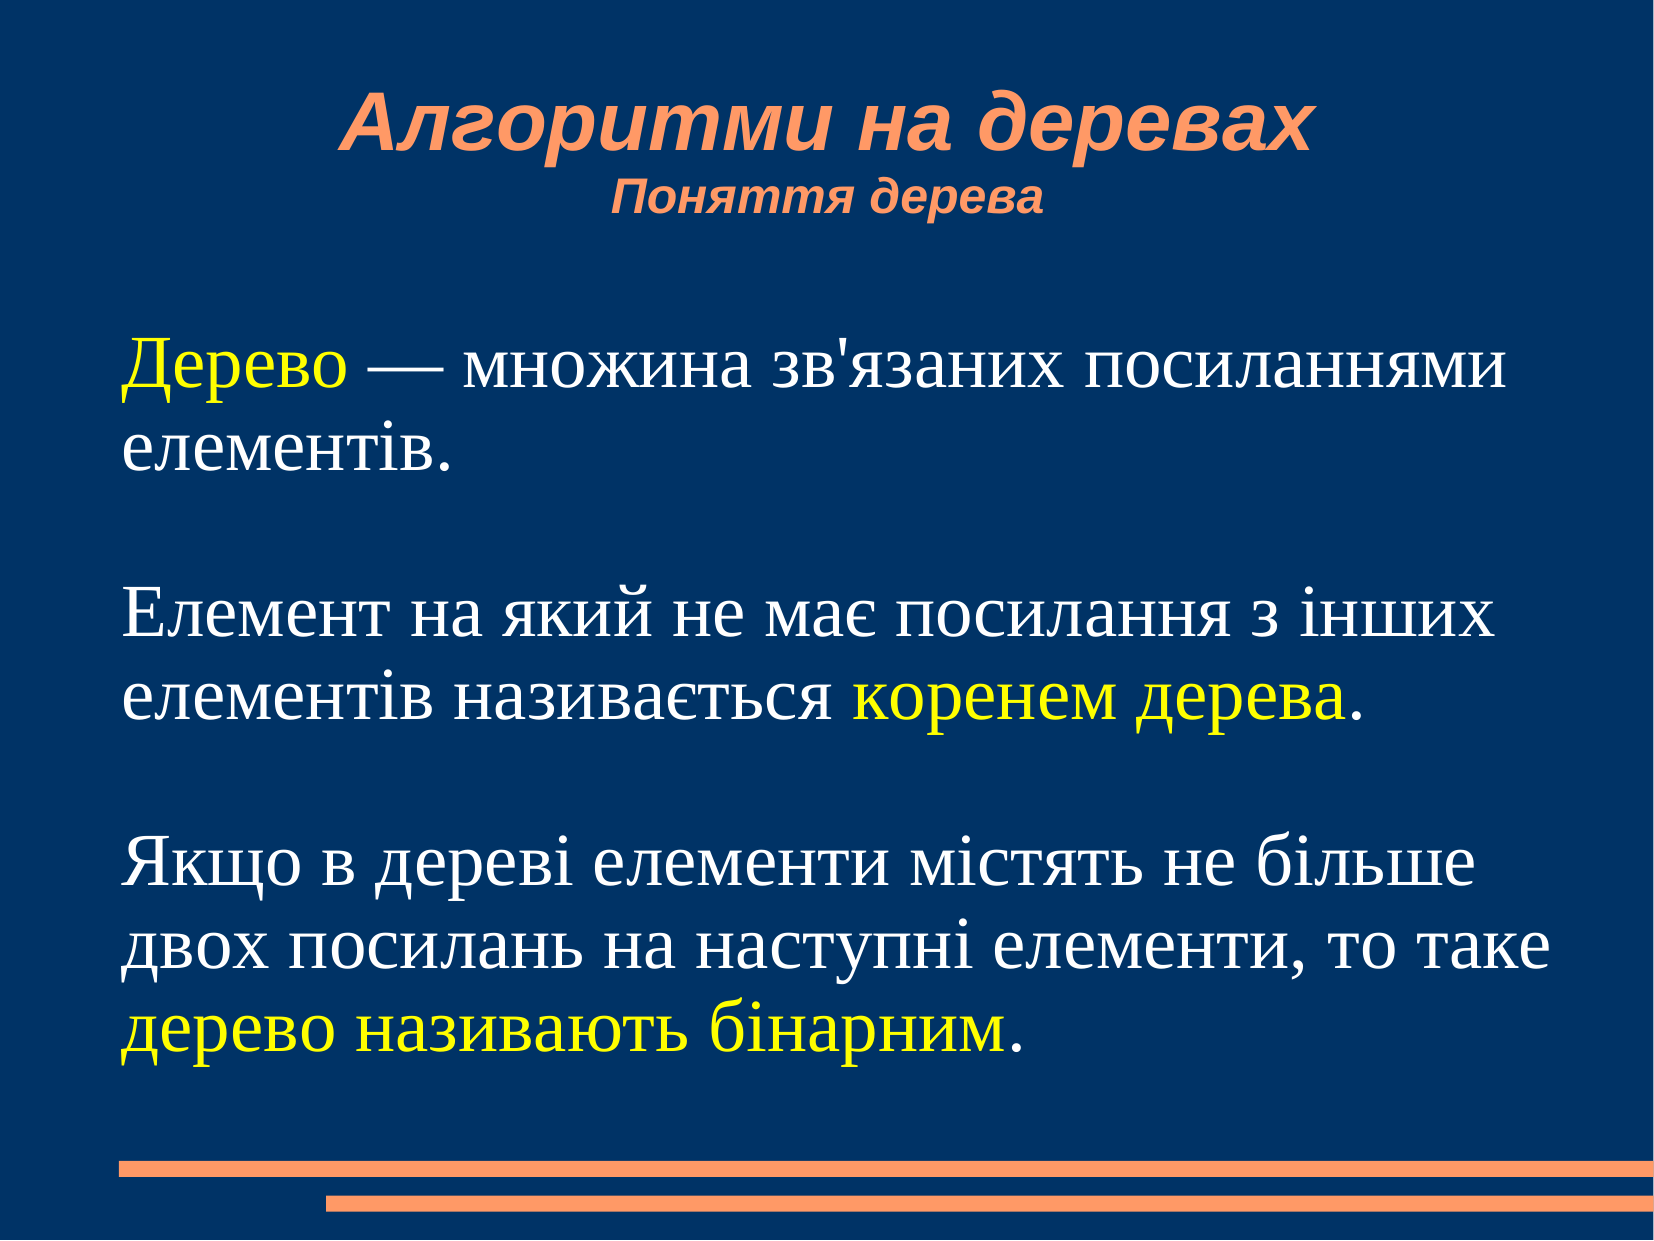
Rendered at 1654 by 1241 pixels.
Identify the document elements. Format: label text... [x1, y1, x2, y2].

subtitle Дерево — множина зв'язаних посиланнями елементів. Елемент на який не має посилання з інших елементів називається коренем дерева. Якщо в дереві елементи містять не більше двох посилань на наступні елементи, то таке дерево називають бінарним. [121, 253, 1561, 1135]
title Алгоритми на деревах Поняття дерева [121, 46, 1534, 253]
